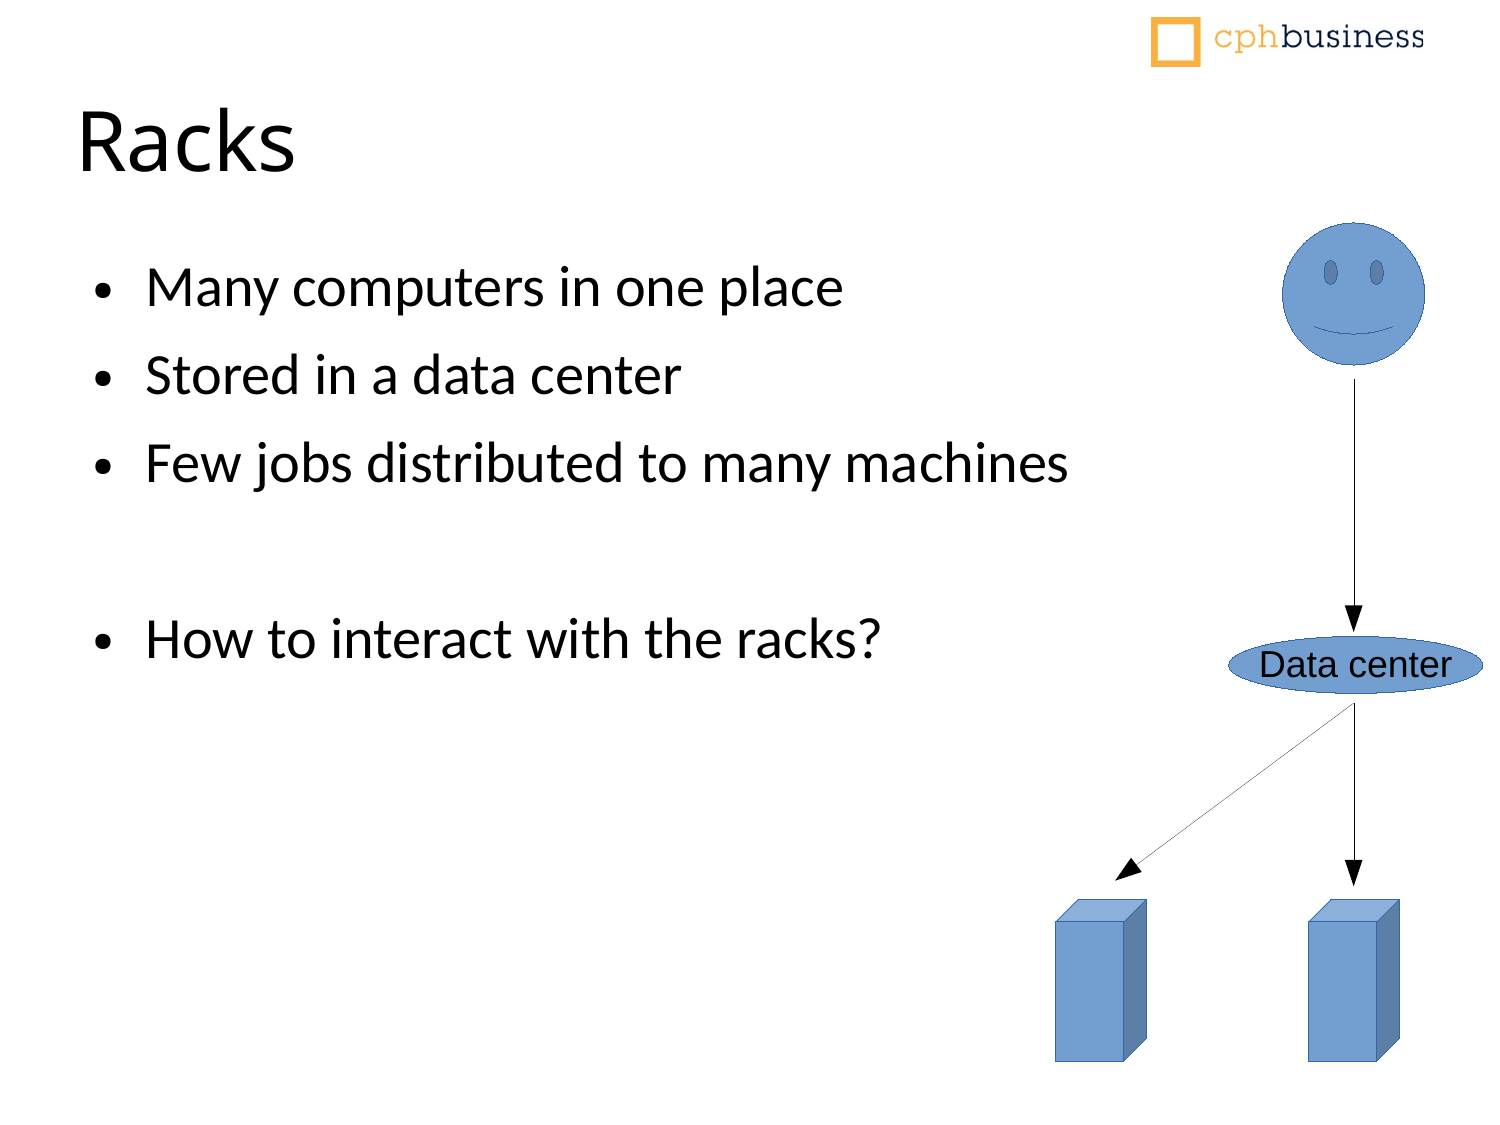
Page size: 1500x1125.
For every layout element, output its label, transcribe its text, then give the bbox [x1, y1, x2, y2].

text_box Data center [1228, 636, 1483, 694]
title Racks [75, 44, 1425, 233]
text_box [1282, 222, 1425, 366]
text_box [1308, 899, 1400, 1062]
list Many computers in one place Stored in a data center Few jobs distributed to many machines How to interact with the racks? [75, 263, 1425, 969]
text_box [1055, 899, 1147, 1062]
picture [1151, 17, 1424, 44]
